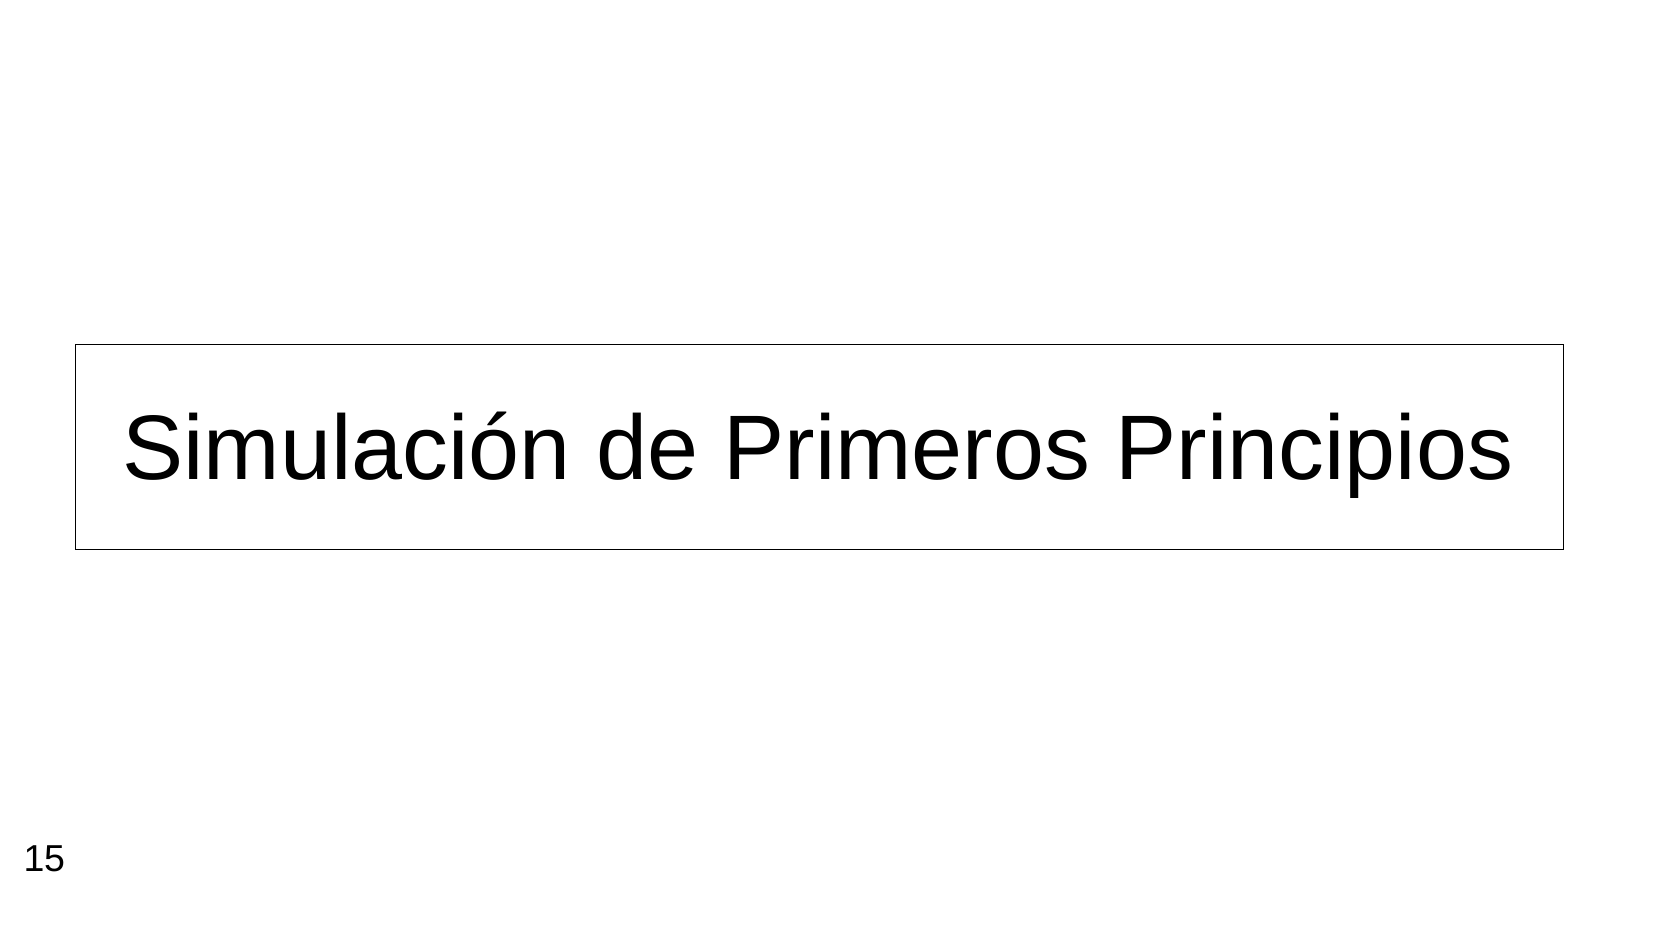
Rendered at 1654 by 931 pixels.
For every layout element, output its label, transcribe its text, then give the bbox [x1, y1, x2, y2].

text_box <number> [8, 829, 638, 901]
title Simulación de Primeros Principios [75, 344, 1564, 550]
